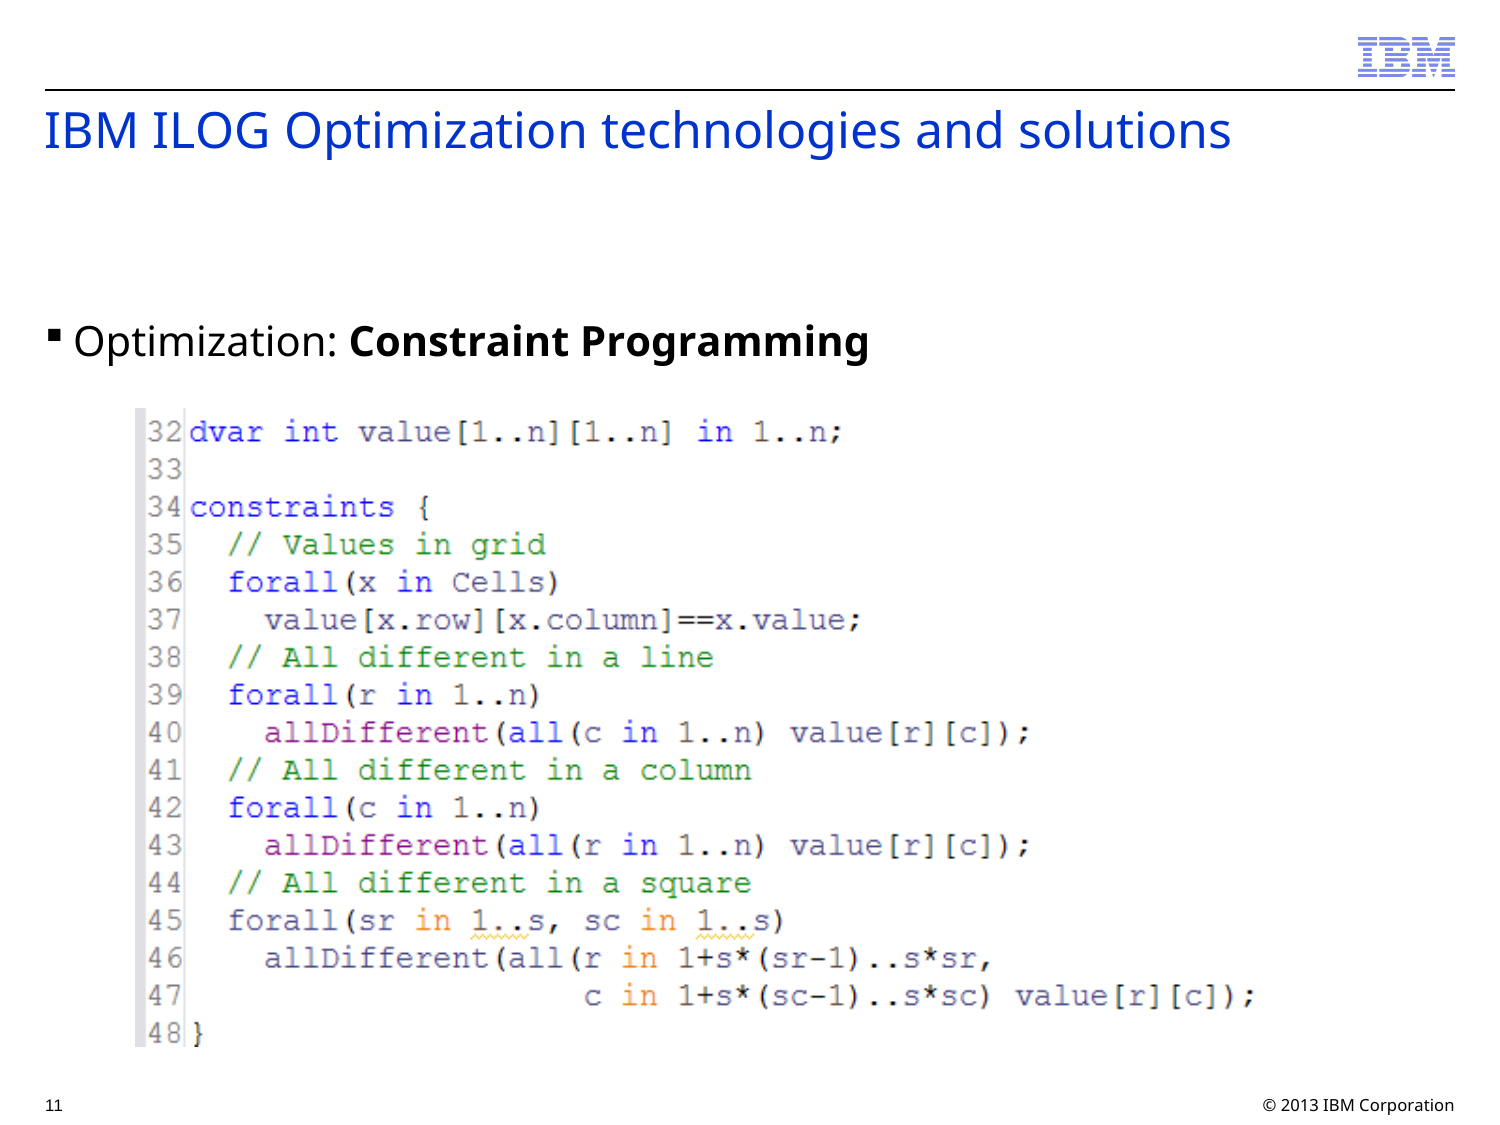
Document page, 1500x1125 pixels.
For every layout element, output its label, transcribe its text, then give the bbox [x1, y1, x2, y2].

list Optimization: Constraint Programming [29, 307, 1455, 1043]
picture [135, 408, 1282, 1047]
picture [1358, 37, 1455, 77]
title IBM ILOG Optimization technologies and solutions [29, 97, 1455, 203]
